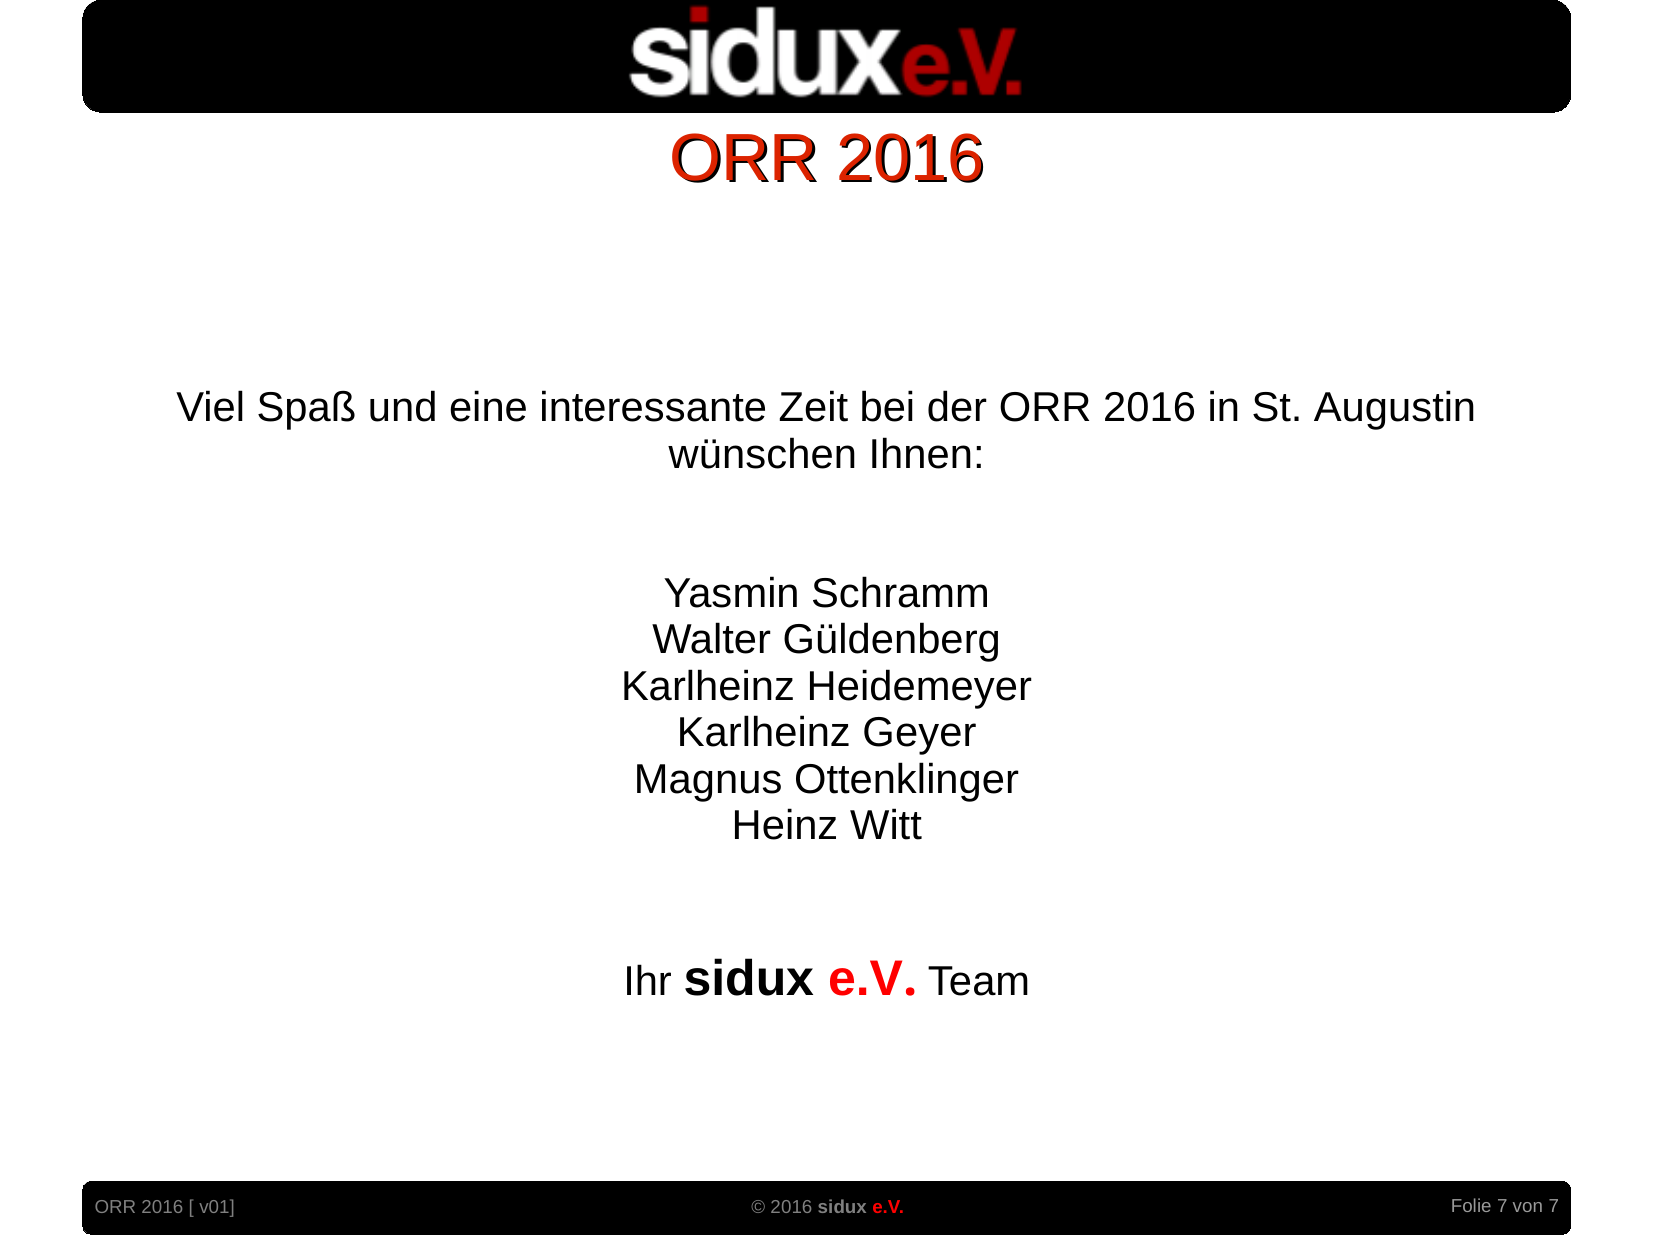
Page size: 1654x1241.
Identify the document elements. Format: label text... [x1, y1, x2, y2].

text_box ORR 2016 [82, 112, 1571, 213]
picture [609, 0, 1028, 110]
text_box Viel Spaß und eine interessante Zeit bei der ORR 2016 in St. Augustin wünschen Ihnen: Yasmin Schramm Walter Güldenberg Karlheinz Heidemeyer Karlheinz Geyer Magnus Ottenklinger Heinz Witt Ihr sidux e.V. Team [82, 224, 1571, 1170]
